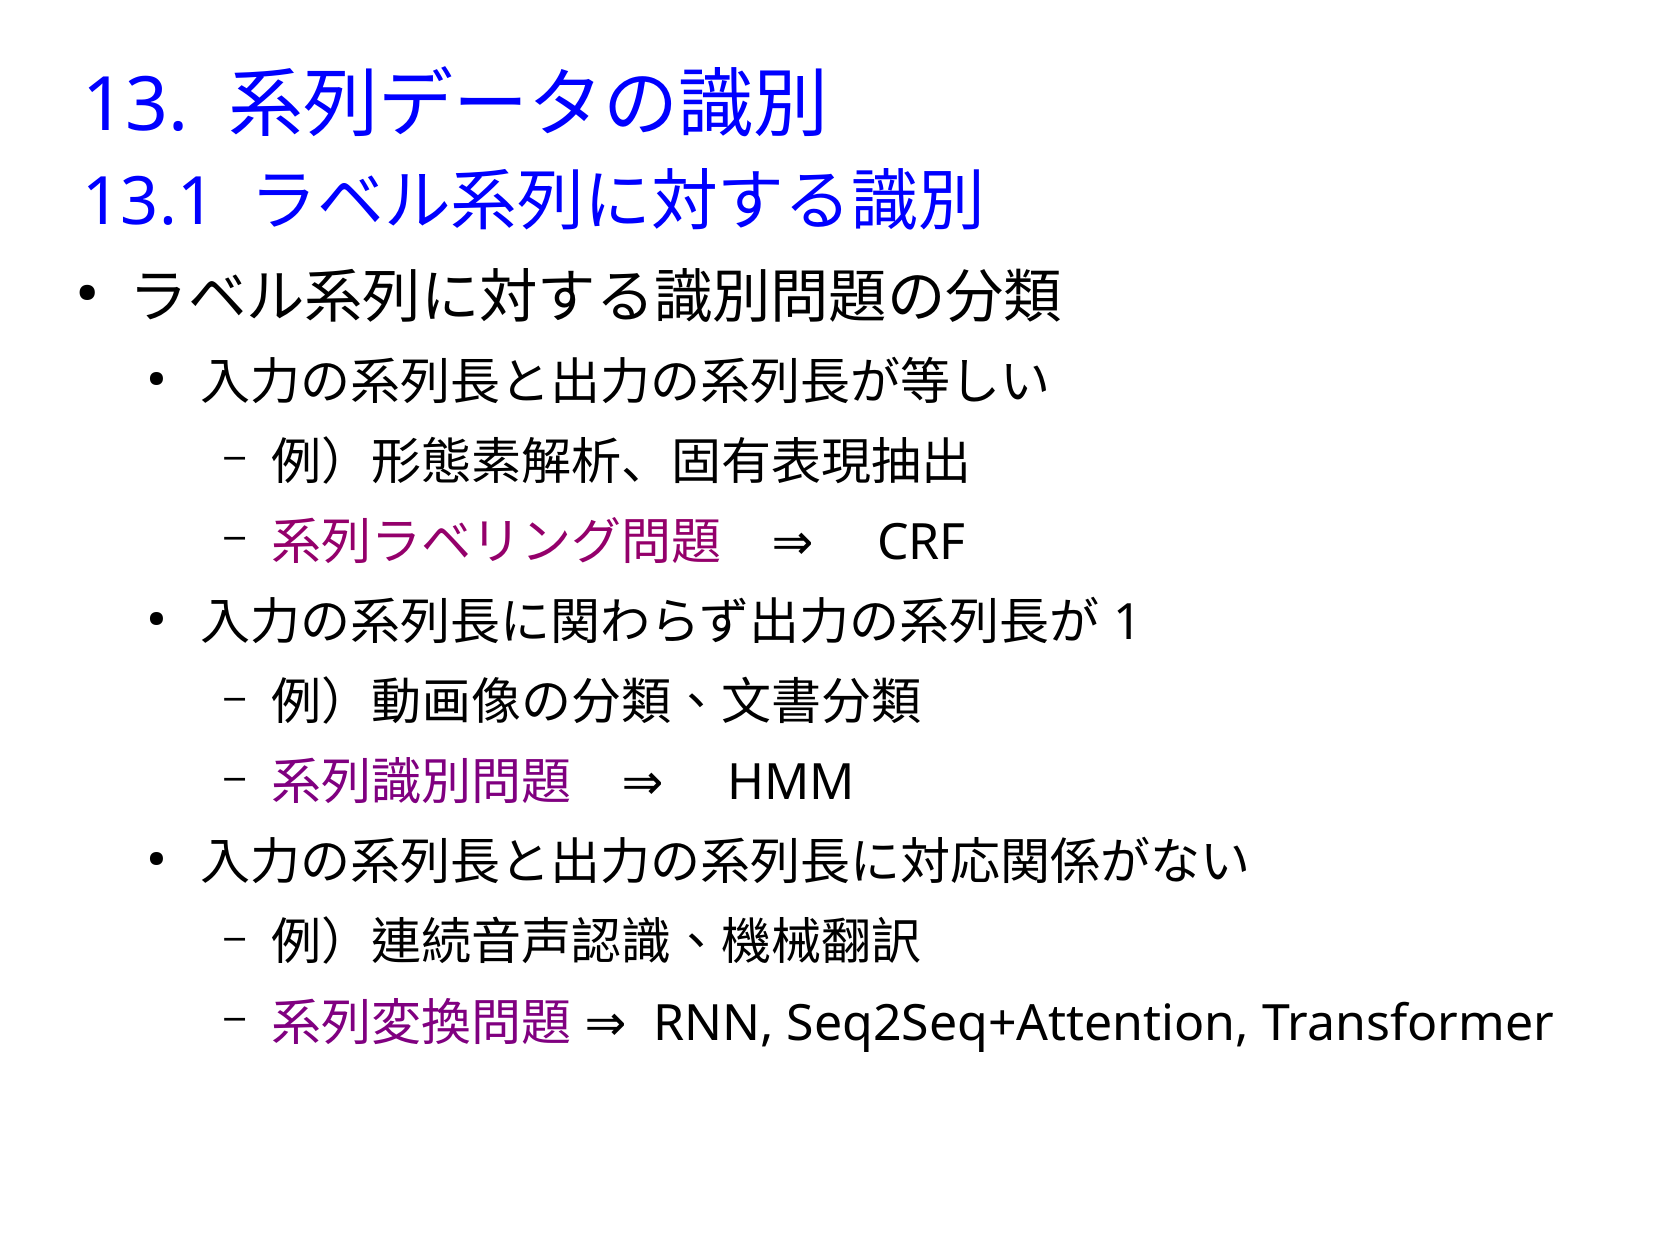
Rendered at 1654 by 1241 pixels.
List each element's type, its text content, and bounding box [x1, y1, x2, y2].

title 13. 系列データの識別 13.1 ラベル系列に対する識別 [82, 40, 1571, 254]
list ラベル系列に対する識別問題の分類 入力の系列長と出力の系列長が等しい 例）形態素解析、固有表現抽出 系列ラベリング問題 ⇒ CRF 入力の系列長に関わらず出力の系列長が1 例）動画像の分類、文書分類 系列識別問題 ⇒ HMM 入力の系列長と出力の系列長に対応関係がない 例）連続音声認識、機械翻訳 系列変換問題 ⇒ RNN, Seq2Seq+Attention, Transformer [59, 254, 1625, 1182]
